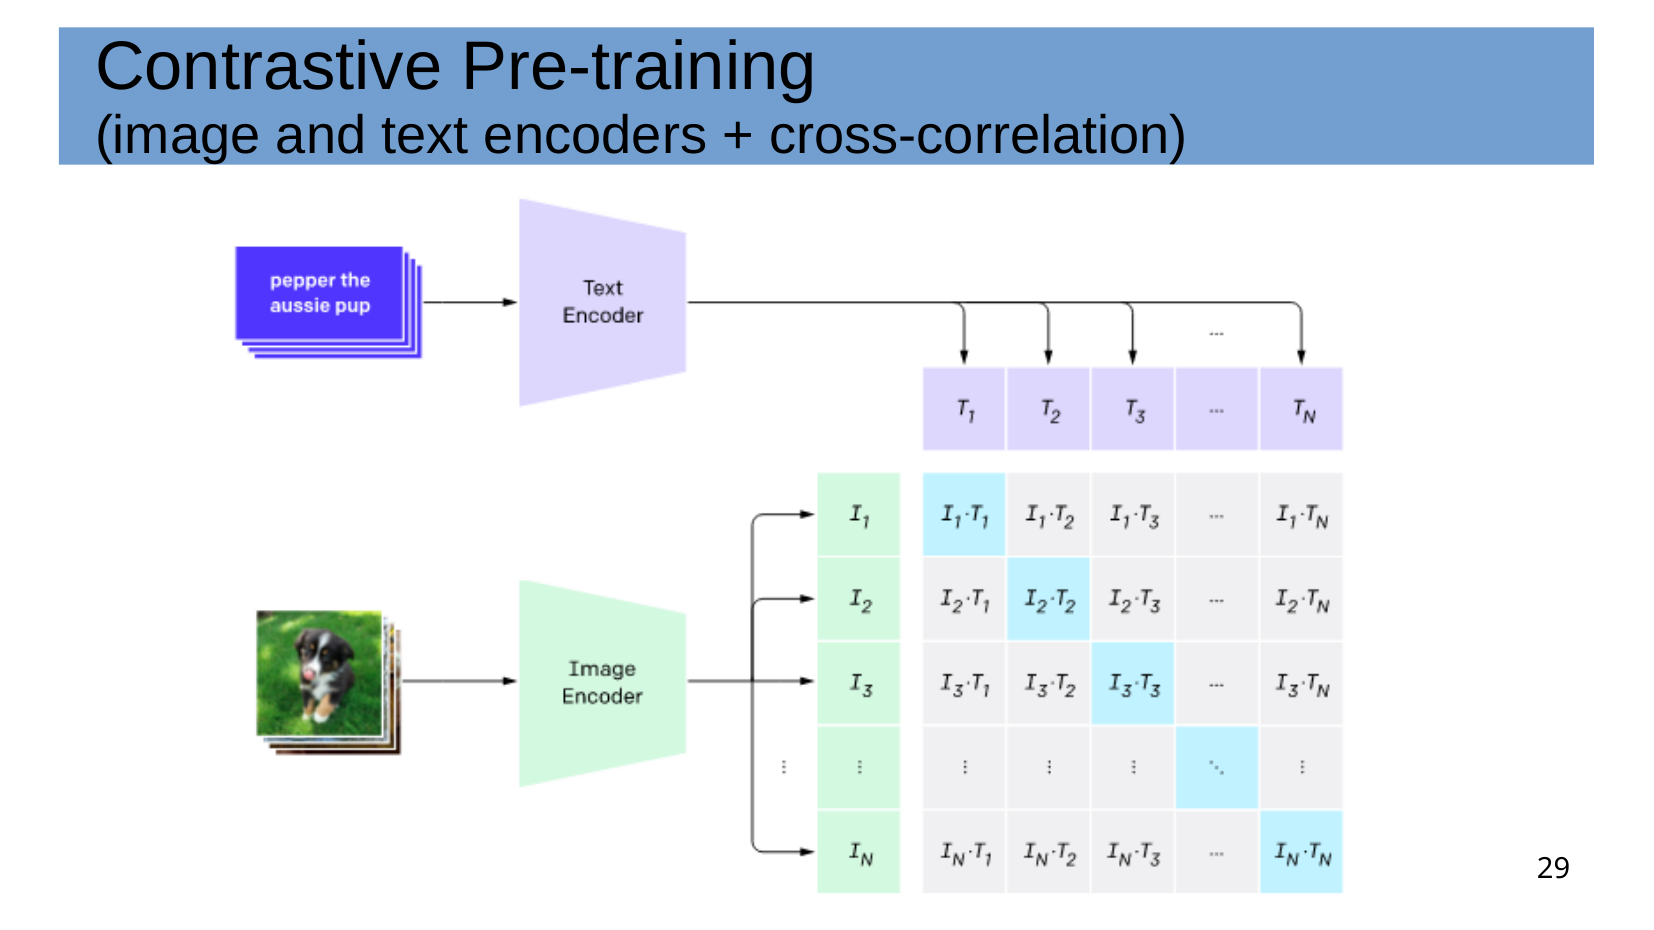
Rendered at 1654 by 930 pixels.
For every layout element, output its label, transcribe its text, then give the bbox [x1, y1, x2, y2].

title Contrastive Pre-training (image and text encoders + cross-correlation) [58, 27, 1594, 165]
picture [225, 187, 1358, 904]
